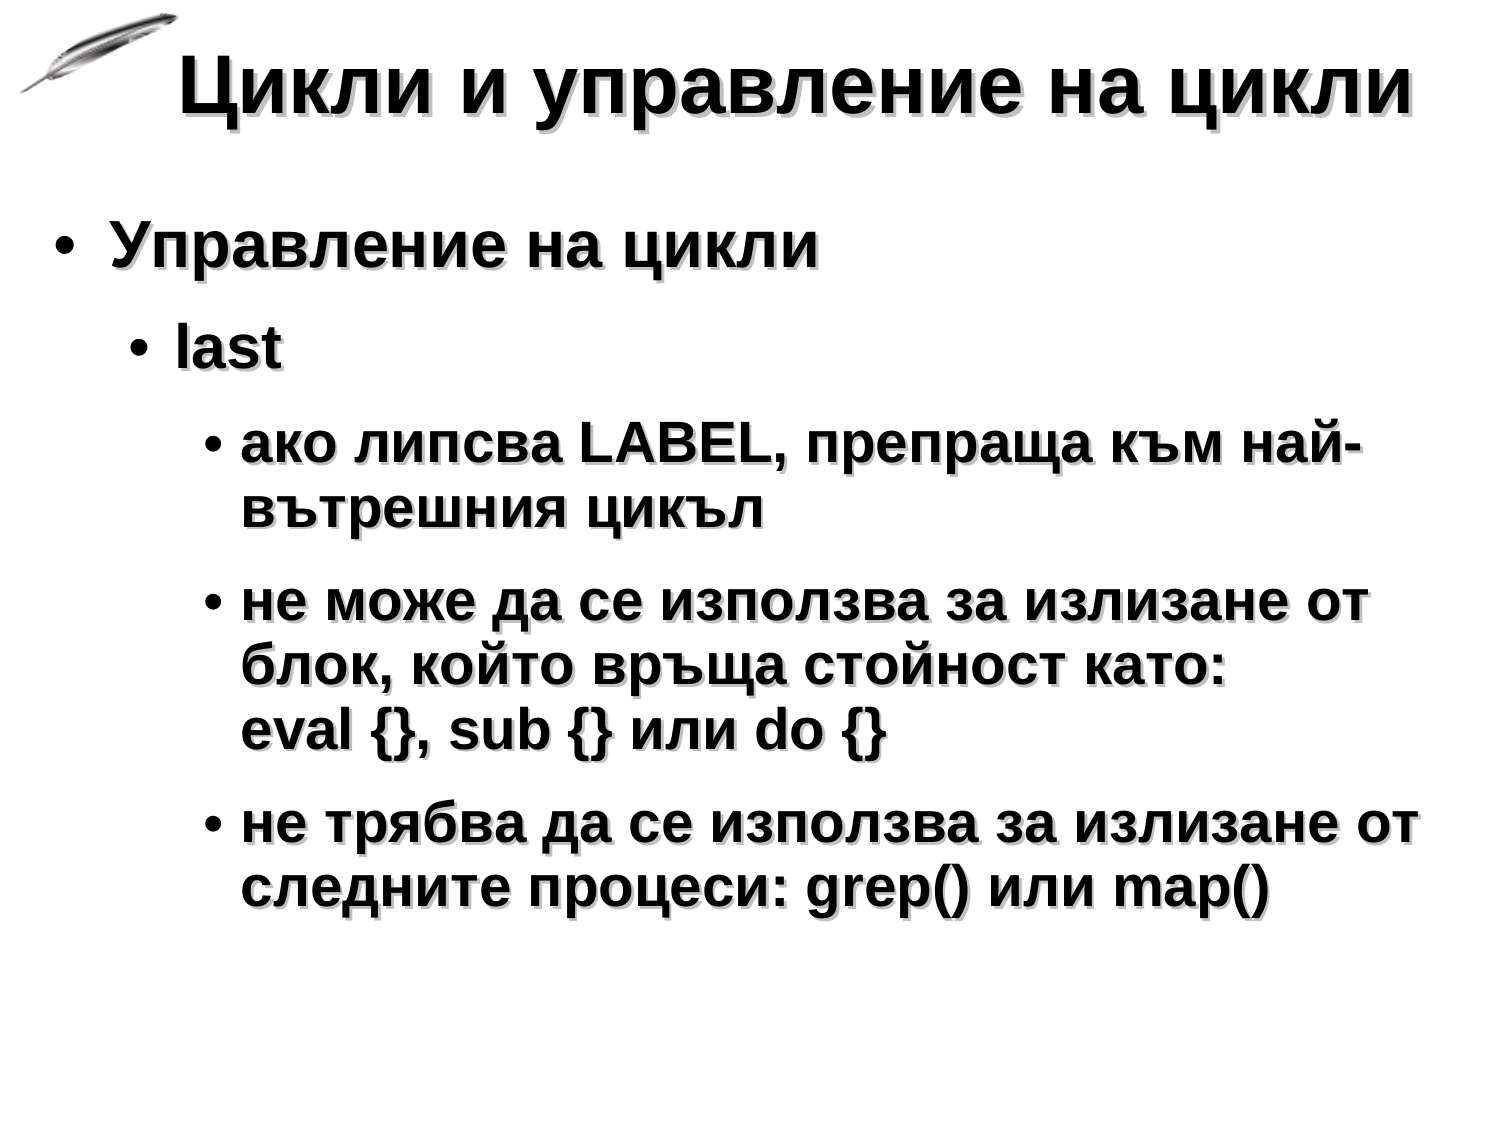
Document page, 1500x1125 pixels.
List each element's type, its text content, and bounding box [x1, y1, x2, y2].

title Цикли и управление на цикли [177, 0, 1459, 179]
picture [16, 11, 177, 95]
list Управление на цикли last ако липсва LABEL, препраща към най-вътрешния цикъл не може да се използва за излизане от блок, който връща стойност като: eval {}, sub {} или do {} не трябва да се използва за излизане от следните процеси: grep() или map() [53, 207, 1447, 1084]
